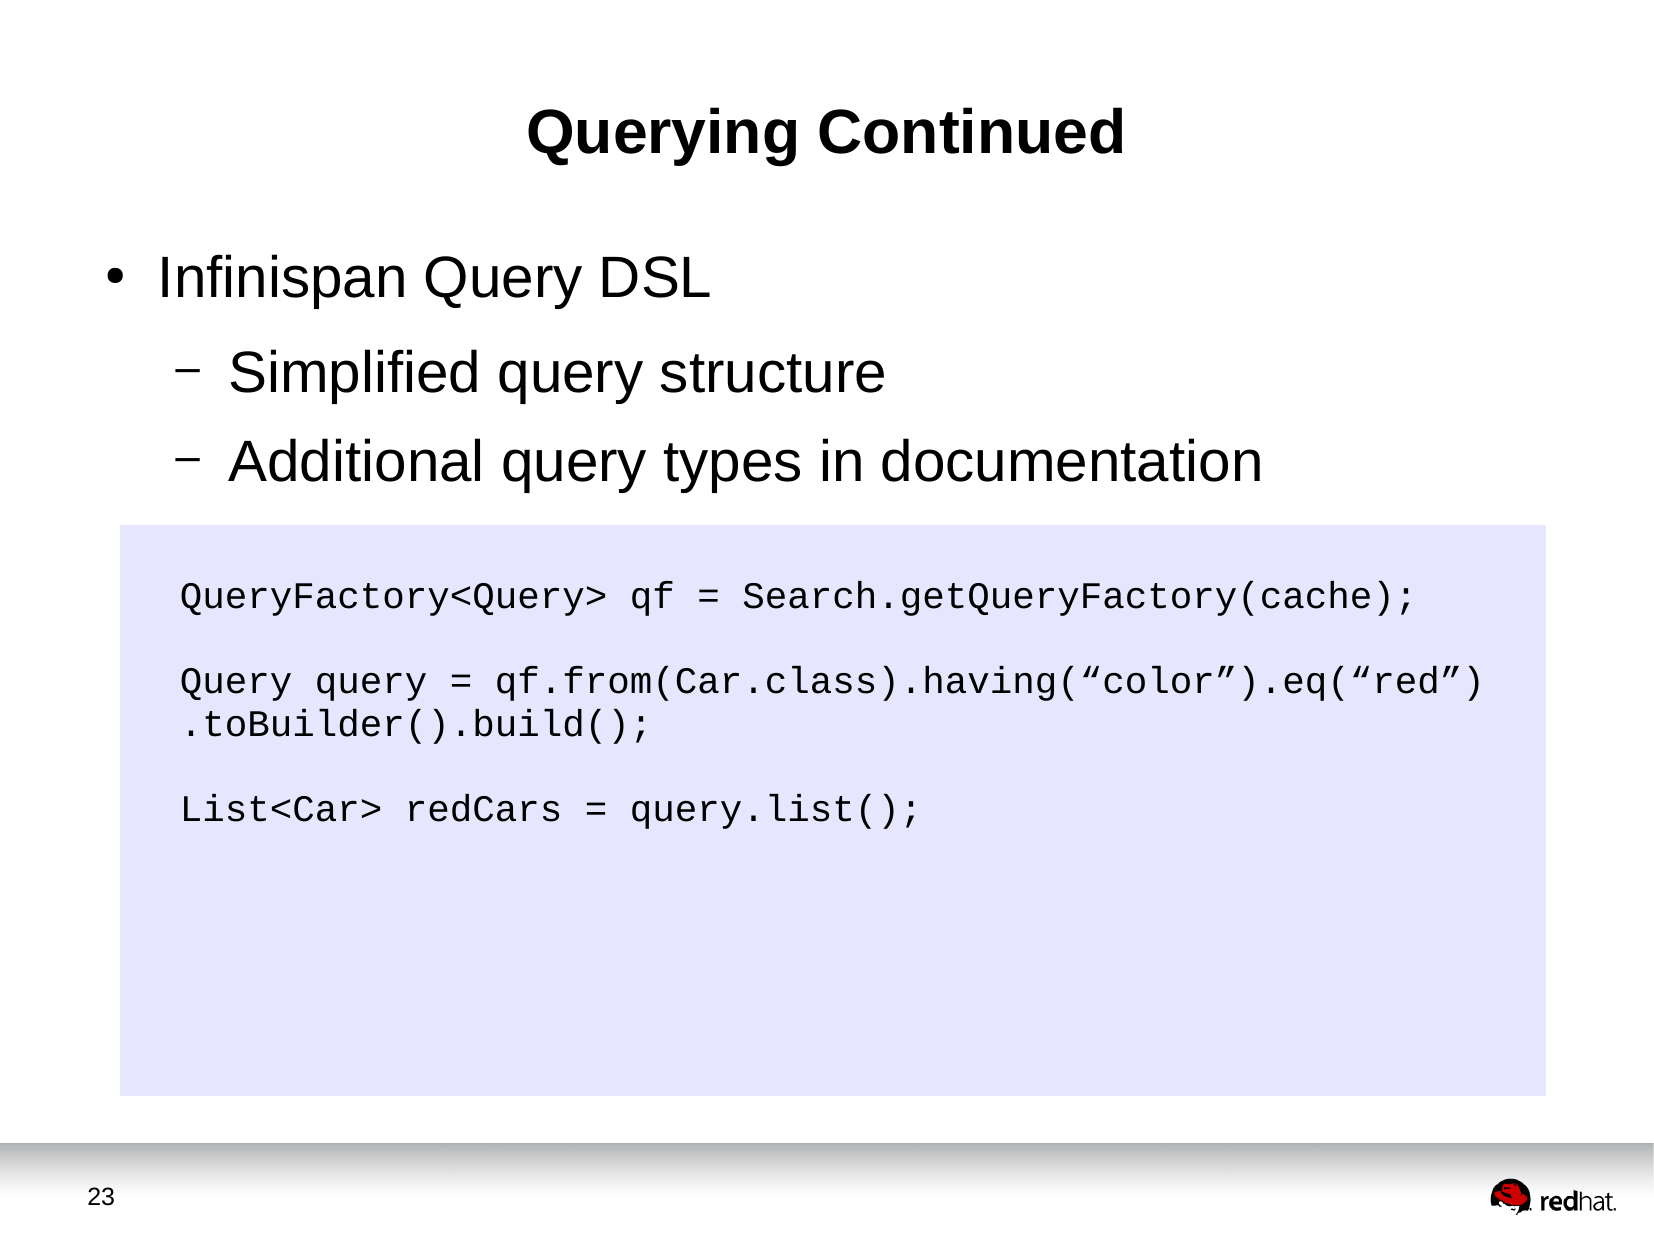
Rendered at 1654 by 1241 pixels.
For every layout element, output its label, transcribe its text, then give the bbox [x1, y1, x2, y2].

text_box [120, 525, 1546, 1096]
text_box QueryFactory<Query> qf = Search.getQueryFactory(cache); Query query = qf.from(Car.class).having(“color”).eq(“red”) .toBuilder().build(); List<Car> redCars = query.list(); [165, 570, 1501, 1051]
title Querying Continued [82, 37, 1571, 226]
list Infinispan Query DSL Simplified query structure Additional query types in documentation [86, 245, 1576, 1128]
picture [0, 1143, 1654, 1241]
